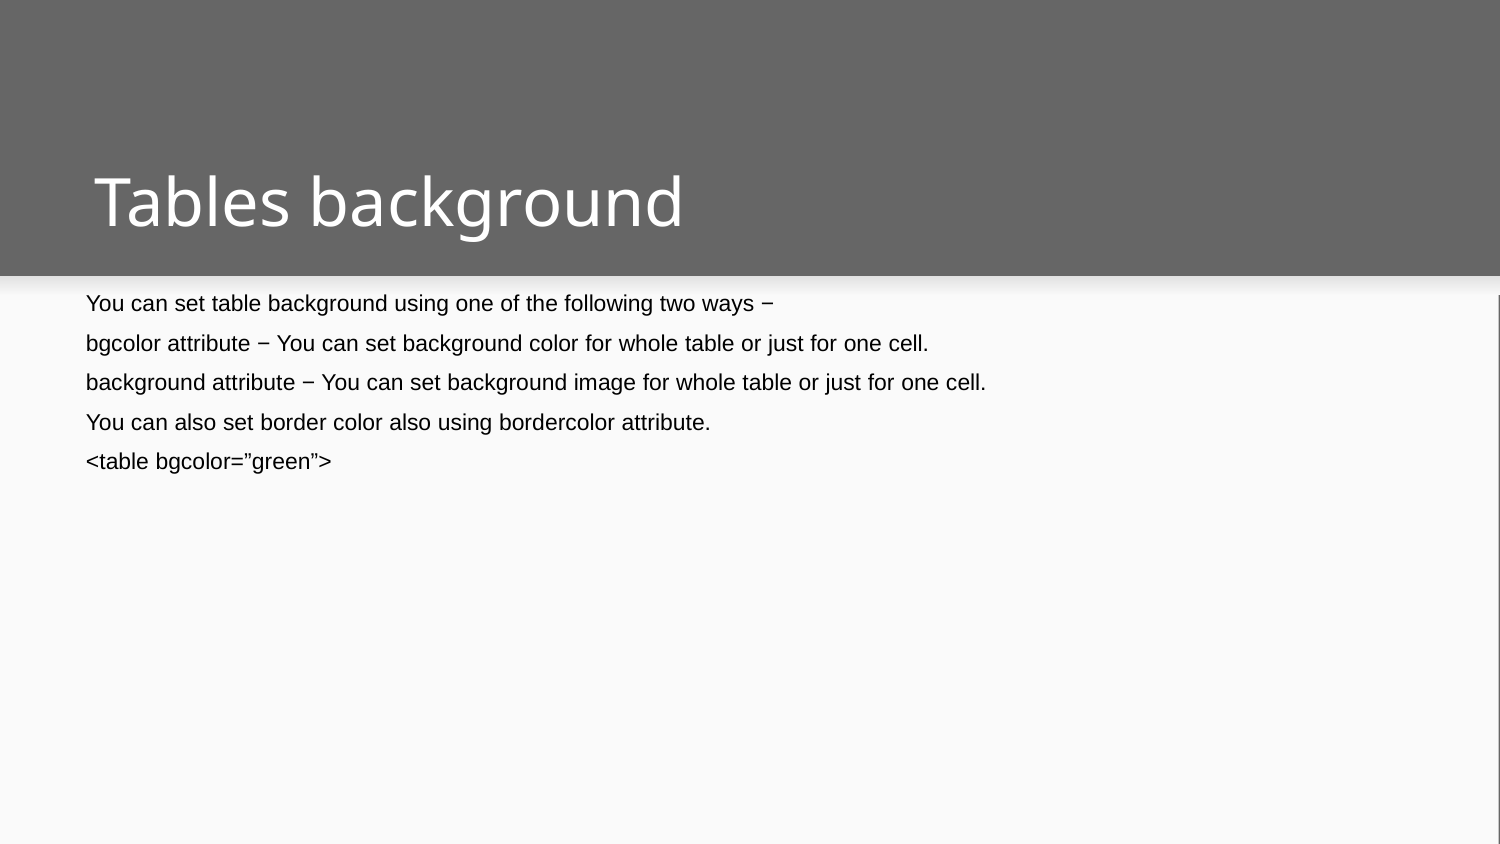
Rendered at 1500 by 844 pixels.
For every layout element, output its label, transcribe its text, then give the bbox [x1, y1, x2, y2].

text_box [60, 390, 946, 464]
title Tables background [77, 121, 1427, 248]
list You can set table background using one of the following two ways − bgcolor attribute − You can set background color for whole table or just for one cell. background attribute − You can set background image for whole table or just for one cell. You can also set border color also using bordercolor attribute. <table bgcolor=”green”> [15, 288, 1471, 844]
